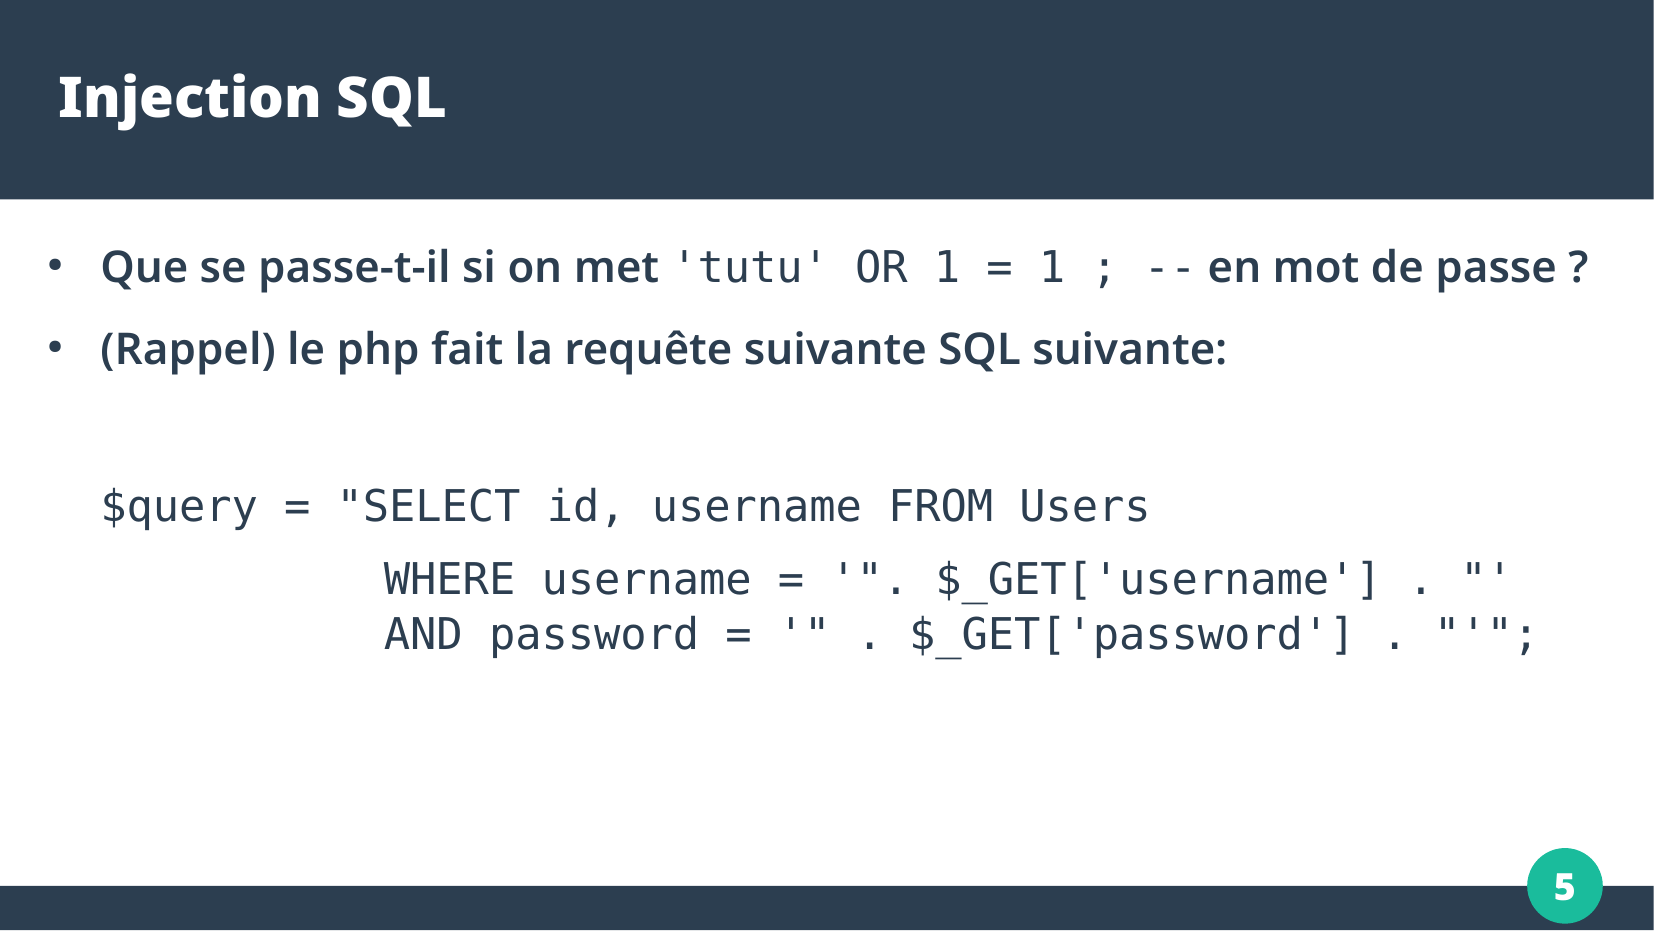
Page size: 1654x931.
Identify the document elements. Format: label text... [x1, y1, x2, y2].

title Injection SQL [59, 37, 1595, 155]
list Que se passe-t-il si on met 'tutu' OR 1 = 1 ; -- en mot de passe ? (Rappel) le php fait la requête suivante SQL suivante: $query = "SELECT id, username FROM Users WHERE username = '". $_GET['username'] . "' AND password = '" . $_GET['password'] . "'"; [29, 236, 1654, 857]
